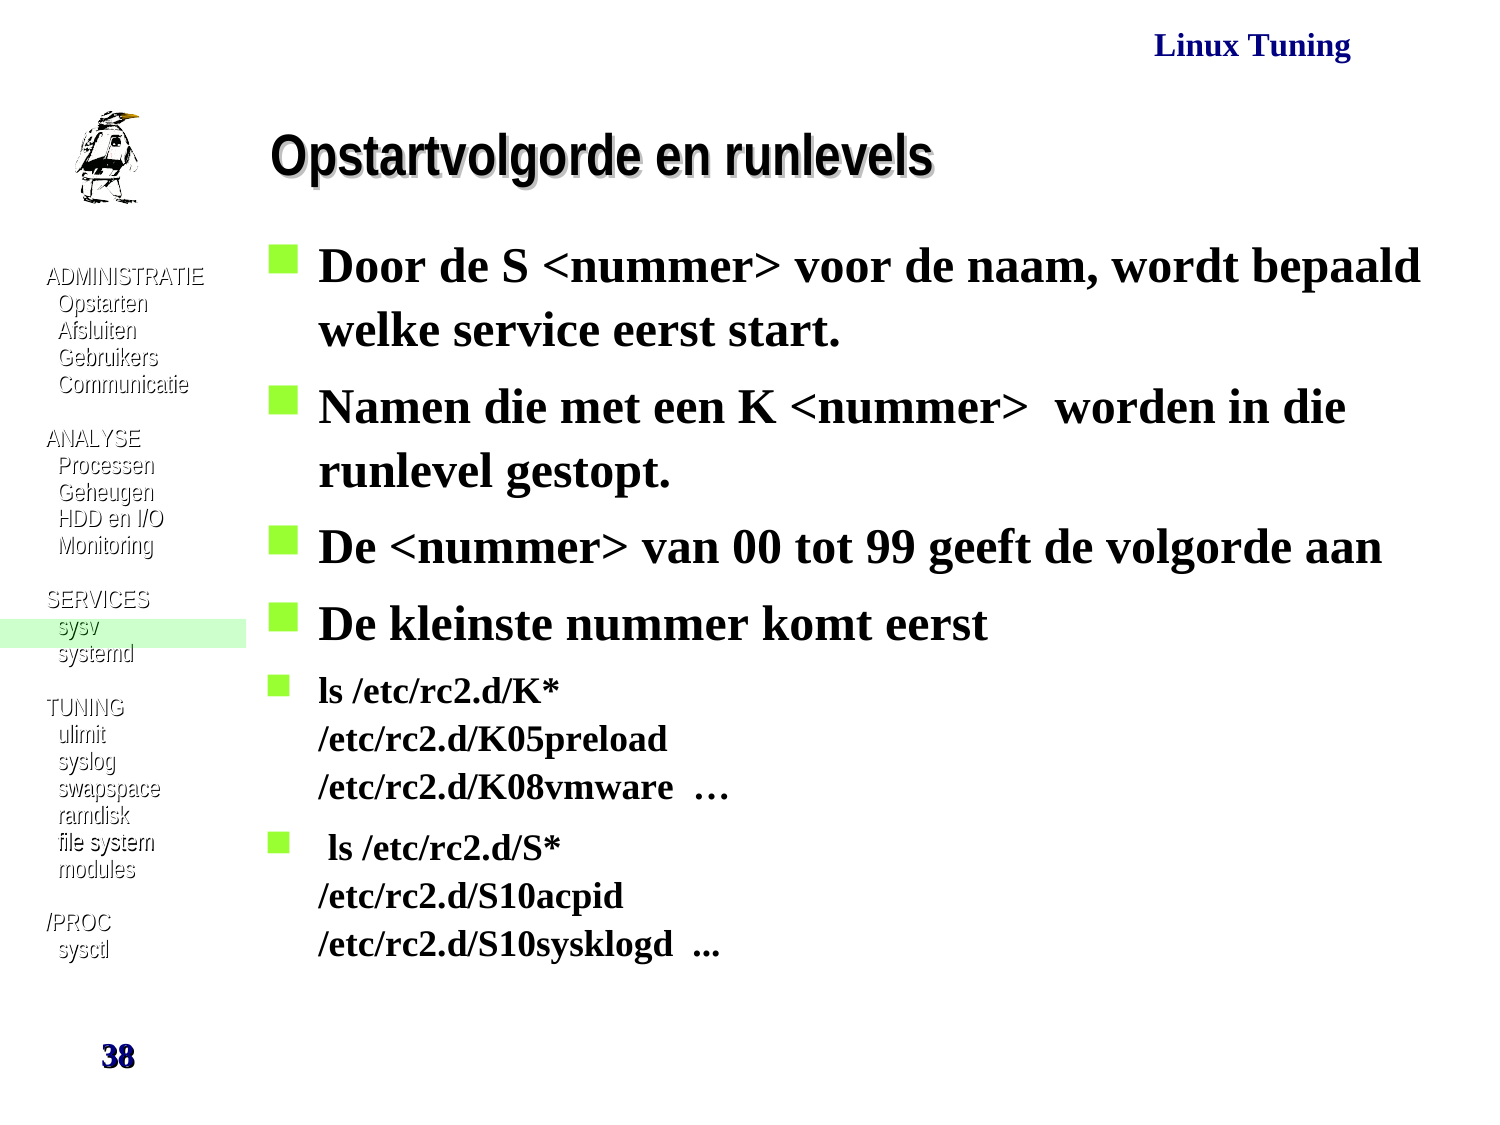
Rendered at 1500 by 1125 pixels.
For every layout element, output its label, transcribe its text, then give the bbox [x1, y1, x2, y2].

title Opstartvolgorde en runlevels [270, 41, 1500, 250]
text_box [0, 618, 247, 648]
list Door de S <nummer> voor de naam, wordt bepaald welke service eerst start. Namen die met een K <nummer> worden in die runlevel gestopt. De <nummer> van 00 tot 99 geeft de volgorde aan De kleinste nummer komt eerst ls /etc/rc2.d/K* /etc/rc2.d/K05preload /etc/rc2.d/K08vmware … ls /etc/rc2.d/S* /etc/rc2.d/S10acpid /etc/rc2.d/S10sysklogd ... [264, 229, 1486, 956]
picture [57, 105, 143, 206]
